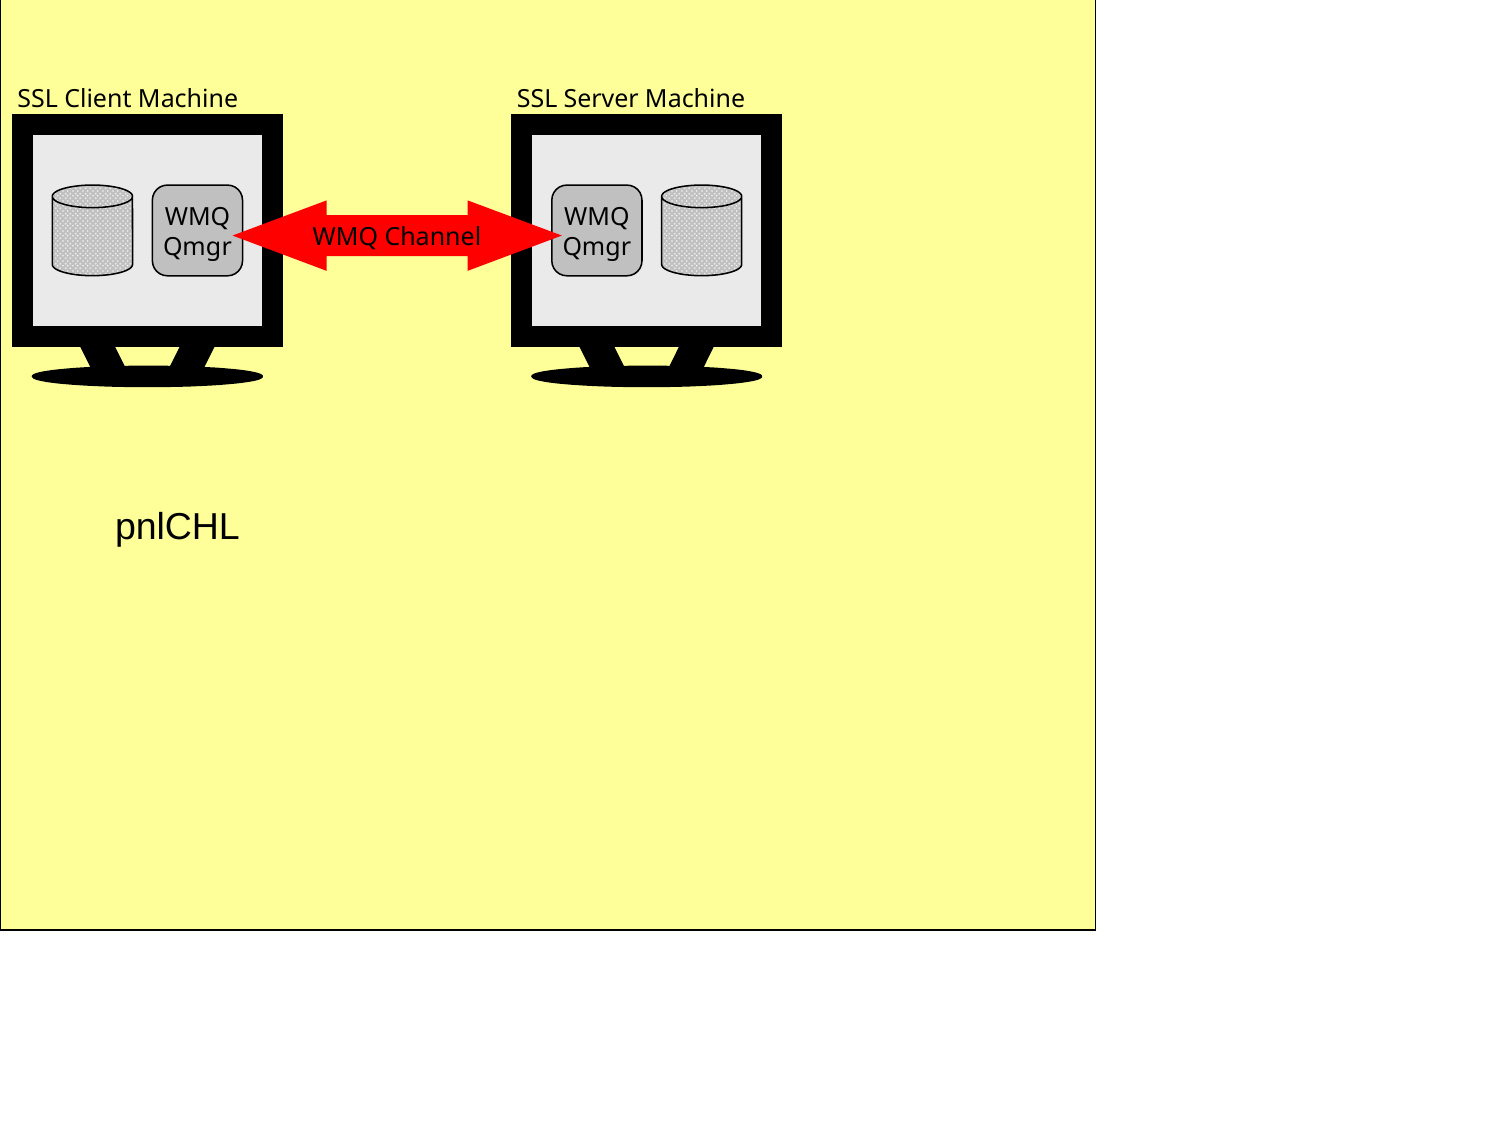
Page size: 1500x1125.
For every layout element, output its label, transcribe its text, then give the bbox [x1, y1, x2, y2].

text_box SSL Client Machine [2, 74, 333, 120]
text_box SSL Server Machine [501, 74, 832, 120]
text_box WMQ Qmgr [551, 185, 642, 276]
text_box [0, 0, 1095, 930]
text_box pnlCHL [100, 494, 256, 555]
text_box WMQ Channel [262, 215, 533, 256]
text_box WMQ Qmgr [152, 185, 243, 276]
